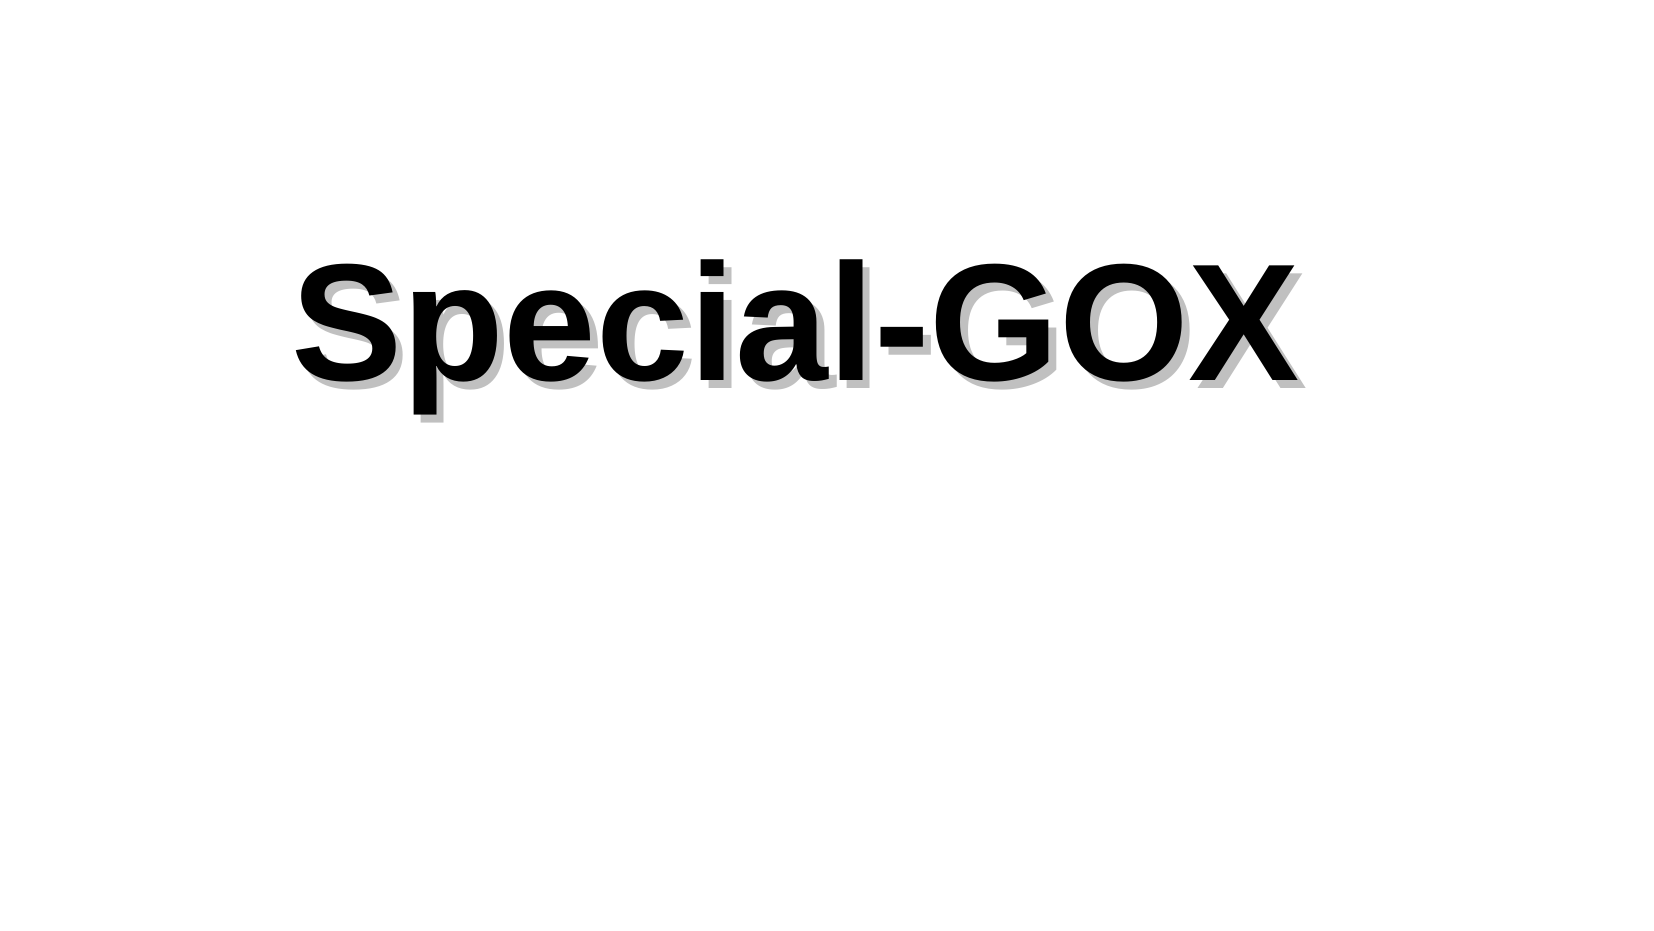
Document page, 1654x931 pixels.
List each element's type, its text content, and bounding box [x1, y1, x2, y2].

title Special-GOX [75, 75, 1564, 571]
